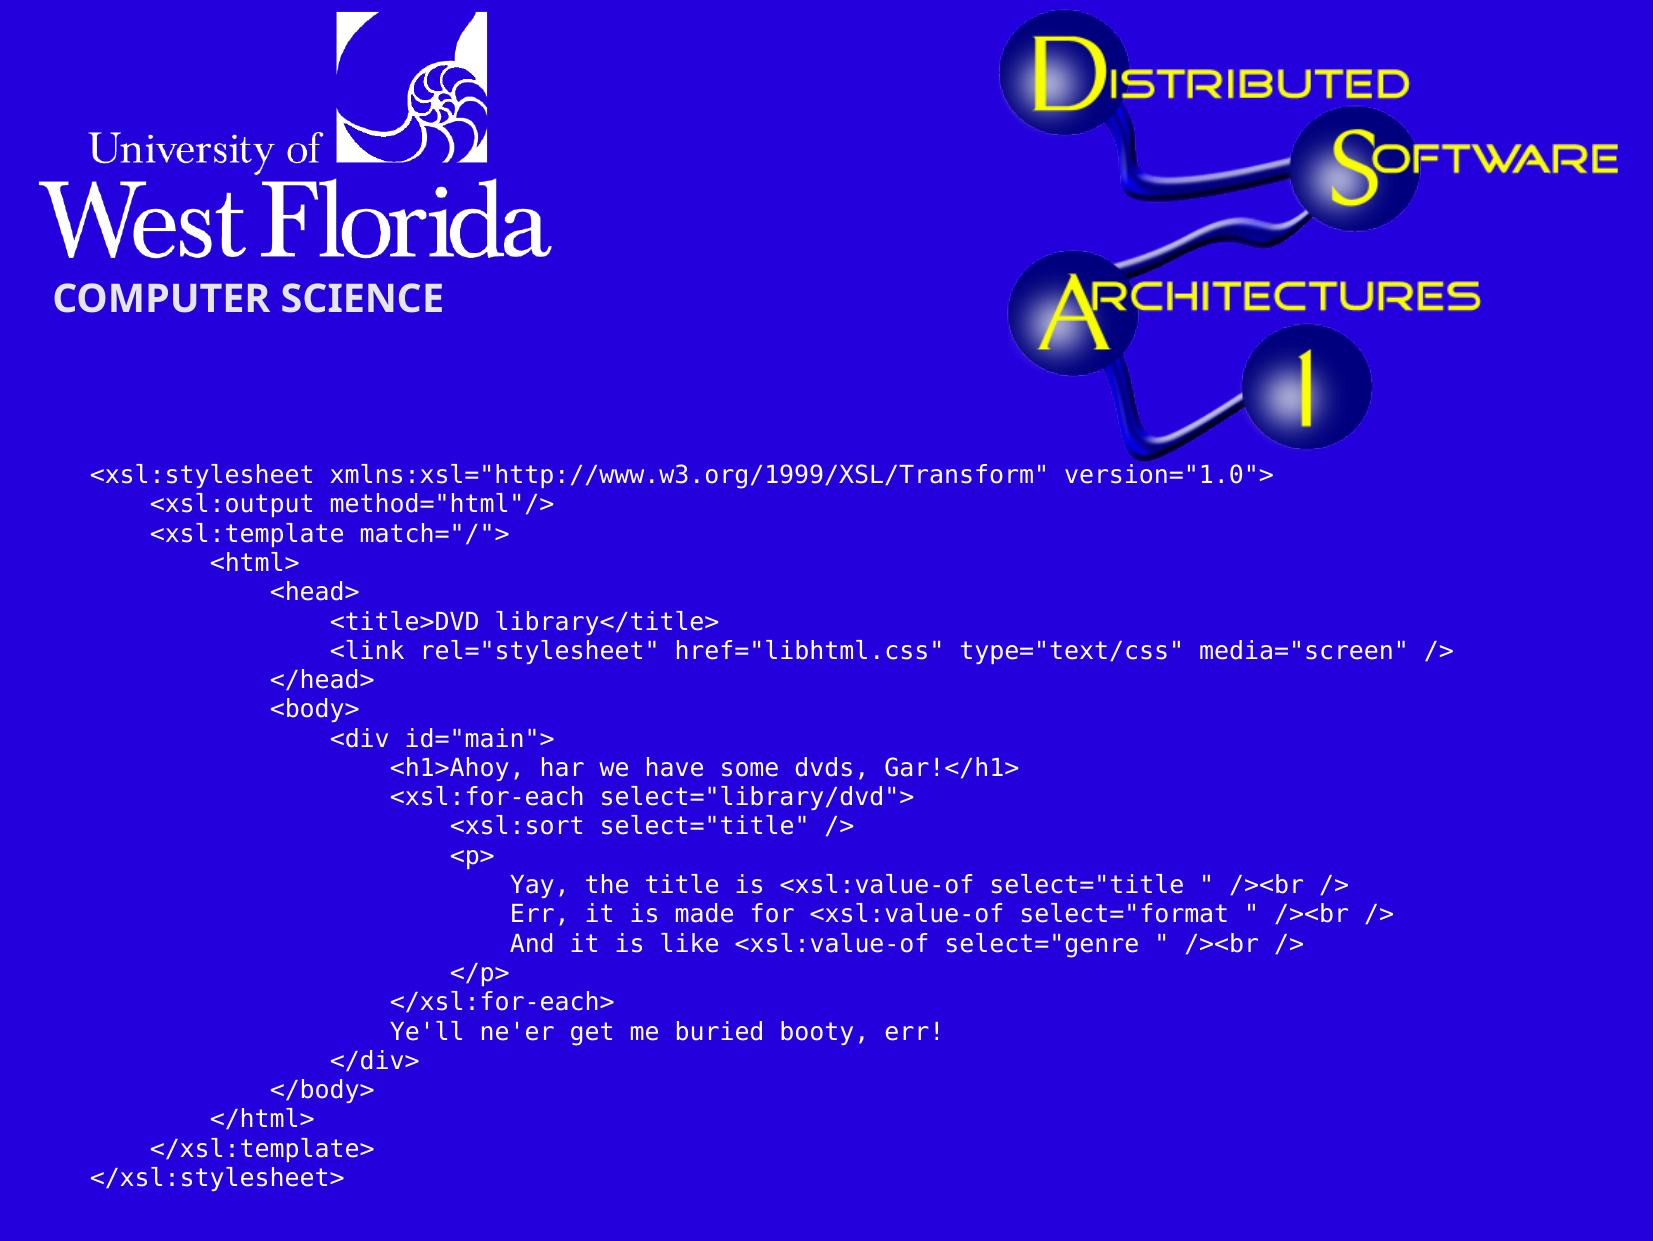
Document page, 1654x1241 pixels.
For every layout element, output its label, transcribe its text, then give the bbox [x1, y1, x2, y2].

picture [910, 0, 1653, 506]
text_box <xsl:stylesheet xmlns:xsl="http://www.w3.org/1999/XSL/Transform" version="1.0"> <xsl:output method="html"/> <xsl:template match="/"> <html> <head> <title>DVD library</title> <link rel="stylesheet" href="libhtml.css" type="text/css" media="screen" /> </head> <body> <div id="main"> <h1>Ahoy, har we have some dvds, Gar!</h1> <xsl:for-each select="library/dvd"> <xsl:sort select="title" /> <p> Yay, the title is <xsl:value-of select="title " /><br /> Err, it is made for <xsl:value-of select="format " /><br /> And it is like <xsl:value-of select="genre " /><br /> </p> </xsl:for-each> Ye'll ne'er get me buried booty, err! </div> </body> </html> </xsl:template> </xsl:stylesheet> [75, 452, 1501, 1201]
text_box COMPUTER SCIENCE [37, 262, 563, 334]
picture [37, 0, 559, 262]
